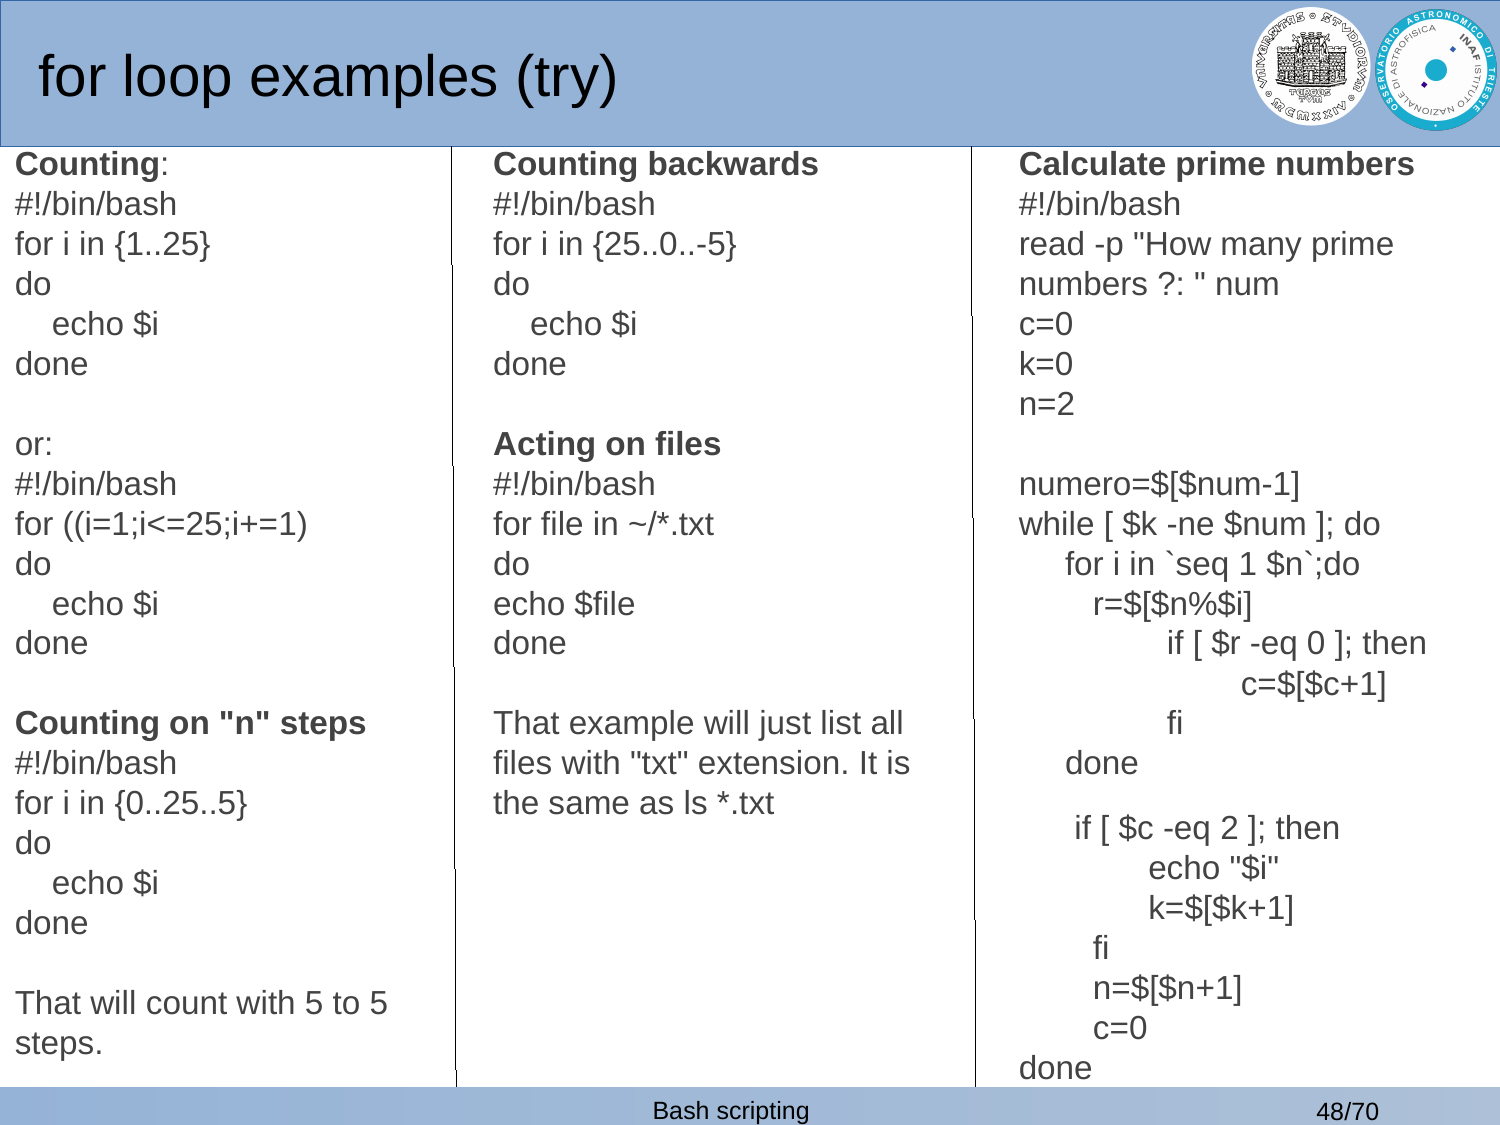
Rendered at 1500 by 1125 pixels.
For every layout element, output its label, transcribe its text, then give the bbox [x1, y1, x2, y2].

picture [1252, 0, 1500, 156]
list Counting: #!/bin/bash for i in {1..25} do echo $i done or: #!/bin/bash for ((i=1;i<=25;i+=1) do echo $i done Counting on "n" steps #!/bin/bash for i in {0..25..5} do echo $i done That will count with 5 to 5 steps. [0, 134, 478, 1081]
list Counting backwards #!/bin/bash for i in {25..0..-5} do echo $i done Acting on files #!/bin/bash for file in ~/*.txt do echo $file done That example will just list all files with "txt" extension. It is the same as ls *.txt [478, 134, 973, 1081]
list Calculate prime numbers #!/bin/bash read -p "How many prime numbers ?: " num c=0 k=0 n=2 numero=$[$num-1] while [ $k -ne $num ]; do for i in `seq 1 $n`;do r=$[$n%$i] if [ $r -eq 0 ]; then c=$[$c+1] fi done if [ $c -eq 2 ]; then echo "$i" k=$[$k+1] fi n=$[$n+1] c=0 done [1004, 134, 1498, 1081]
text_box for loop examples (try) [5, 5, 1238, 141]
